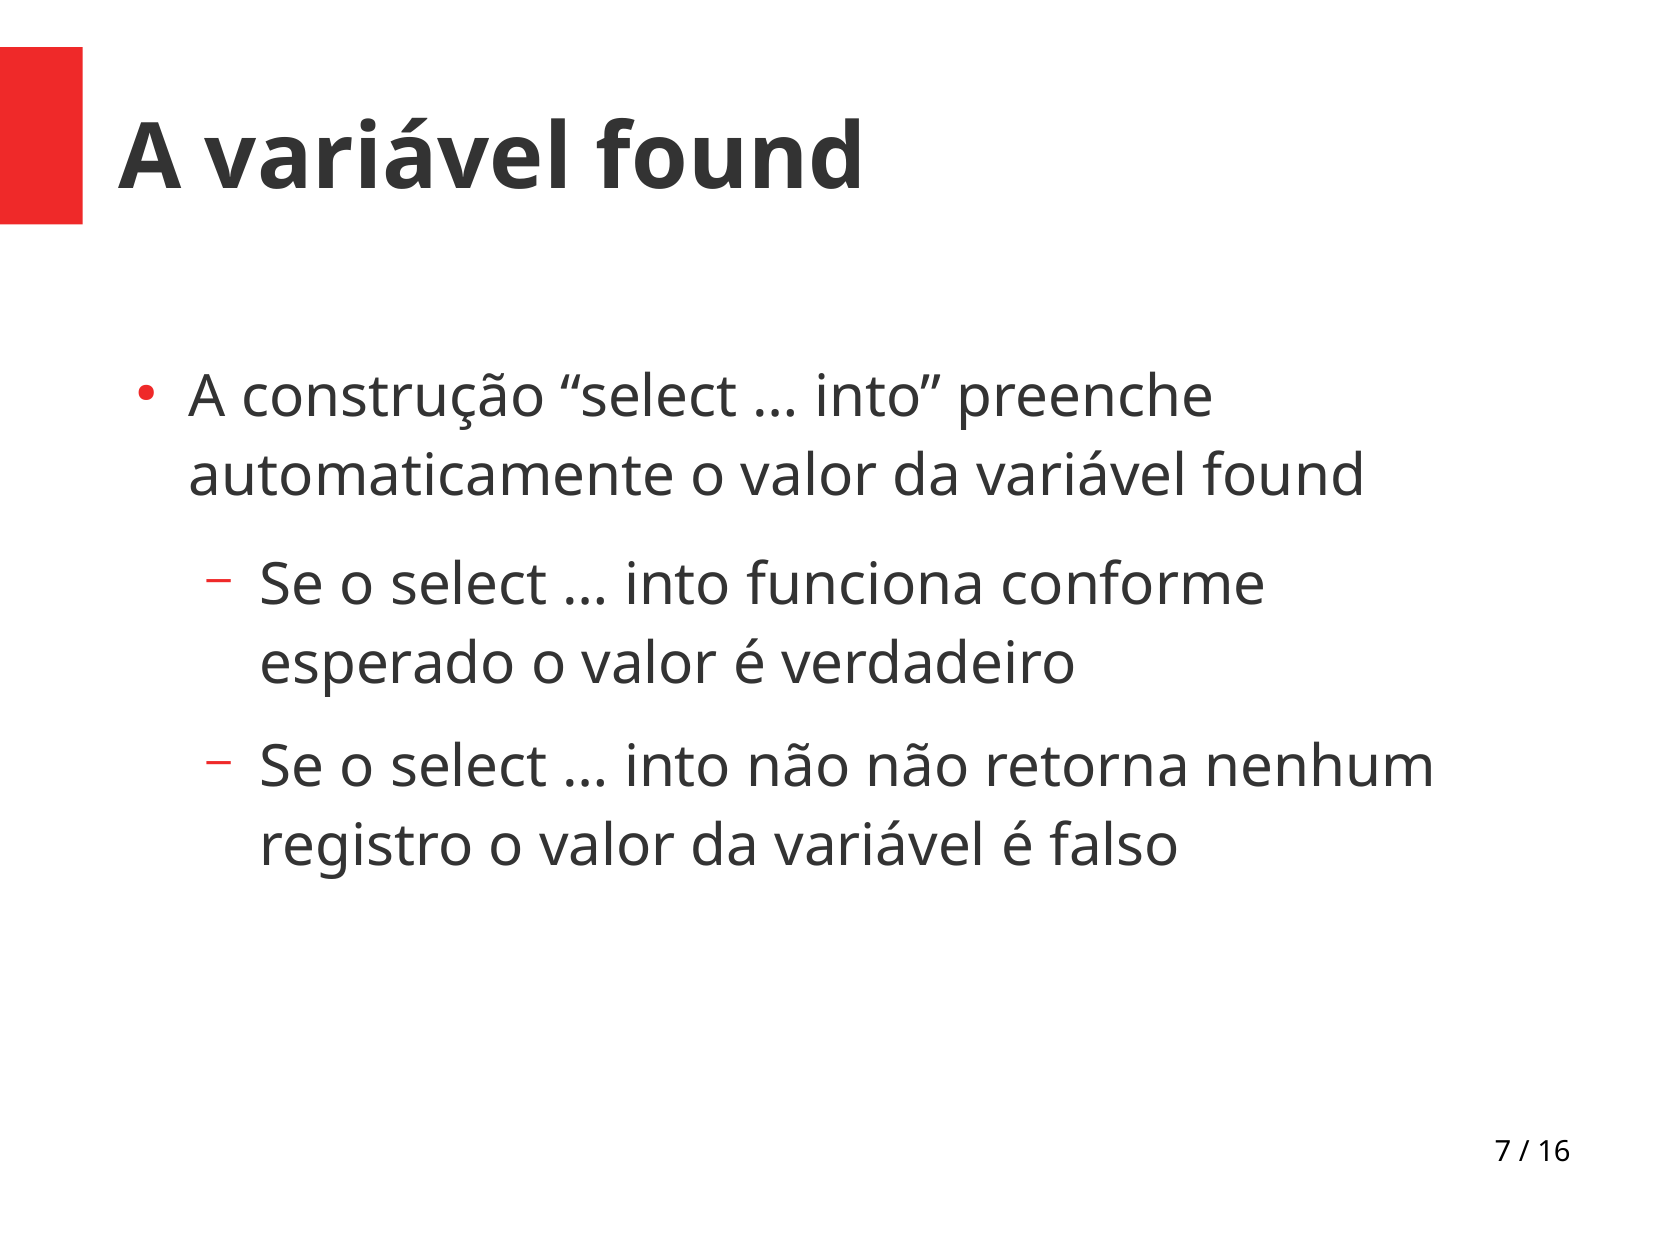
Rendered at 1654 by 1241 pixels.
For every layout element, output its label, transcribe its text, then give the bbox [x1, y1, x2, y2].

title A variável found [118, 49, 1571, 257]
list A construção “select … into” preenche automaticamente o valor da variável found Se o select … into funciona conforme esperado o valor é verdadeiro Se o select … into não não retorna nenhum registro o valor da variável é falso [118, 354, 1536, 1074]
